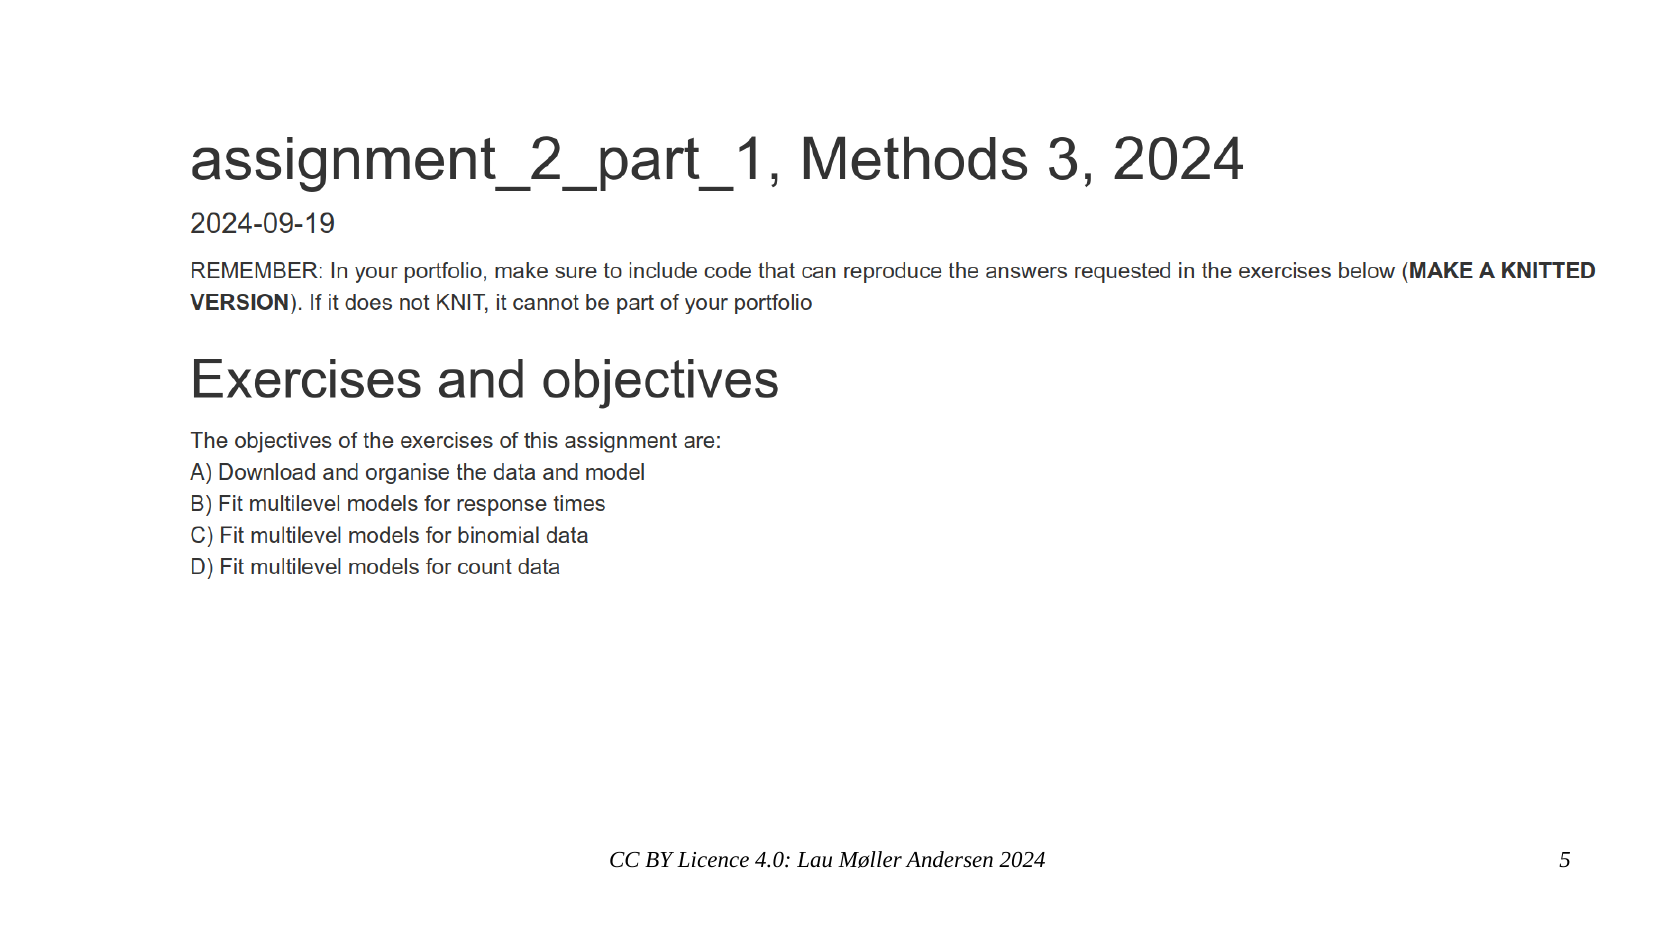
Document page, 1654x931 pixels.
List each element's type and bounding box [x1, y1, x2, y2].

picture [165, 120, 1607, 591]
